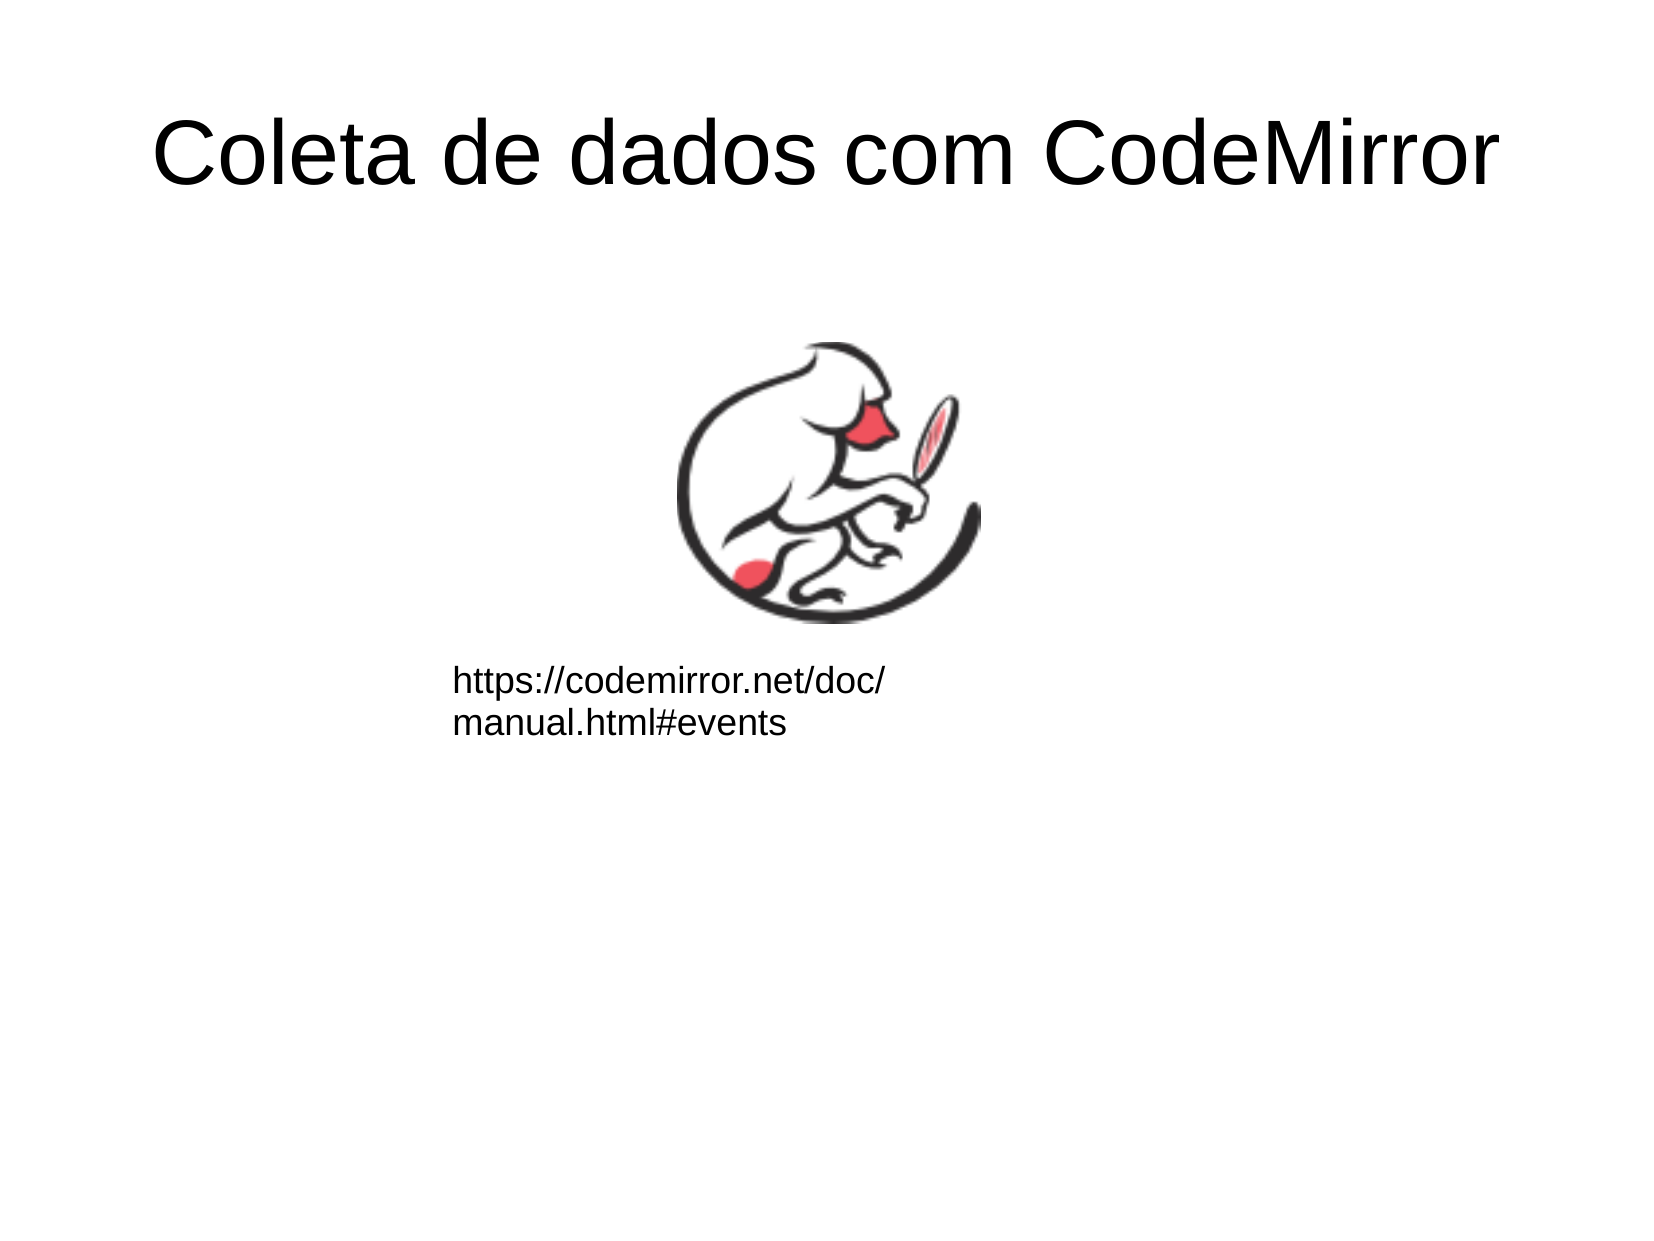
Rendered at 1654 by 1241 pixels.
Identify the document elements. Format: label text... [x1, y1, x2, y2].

picture [677, 342, 981, 624]
text_box https://codemirror.net/doc/manual.html#events [437, 652, 1236, 710]
title Coleta de dados com CodeMirror [82, 49, 1571, 257]
